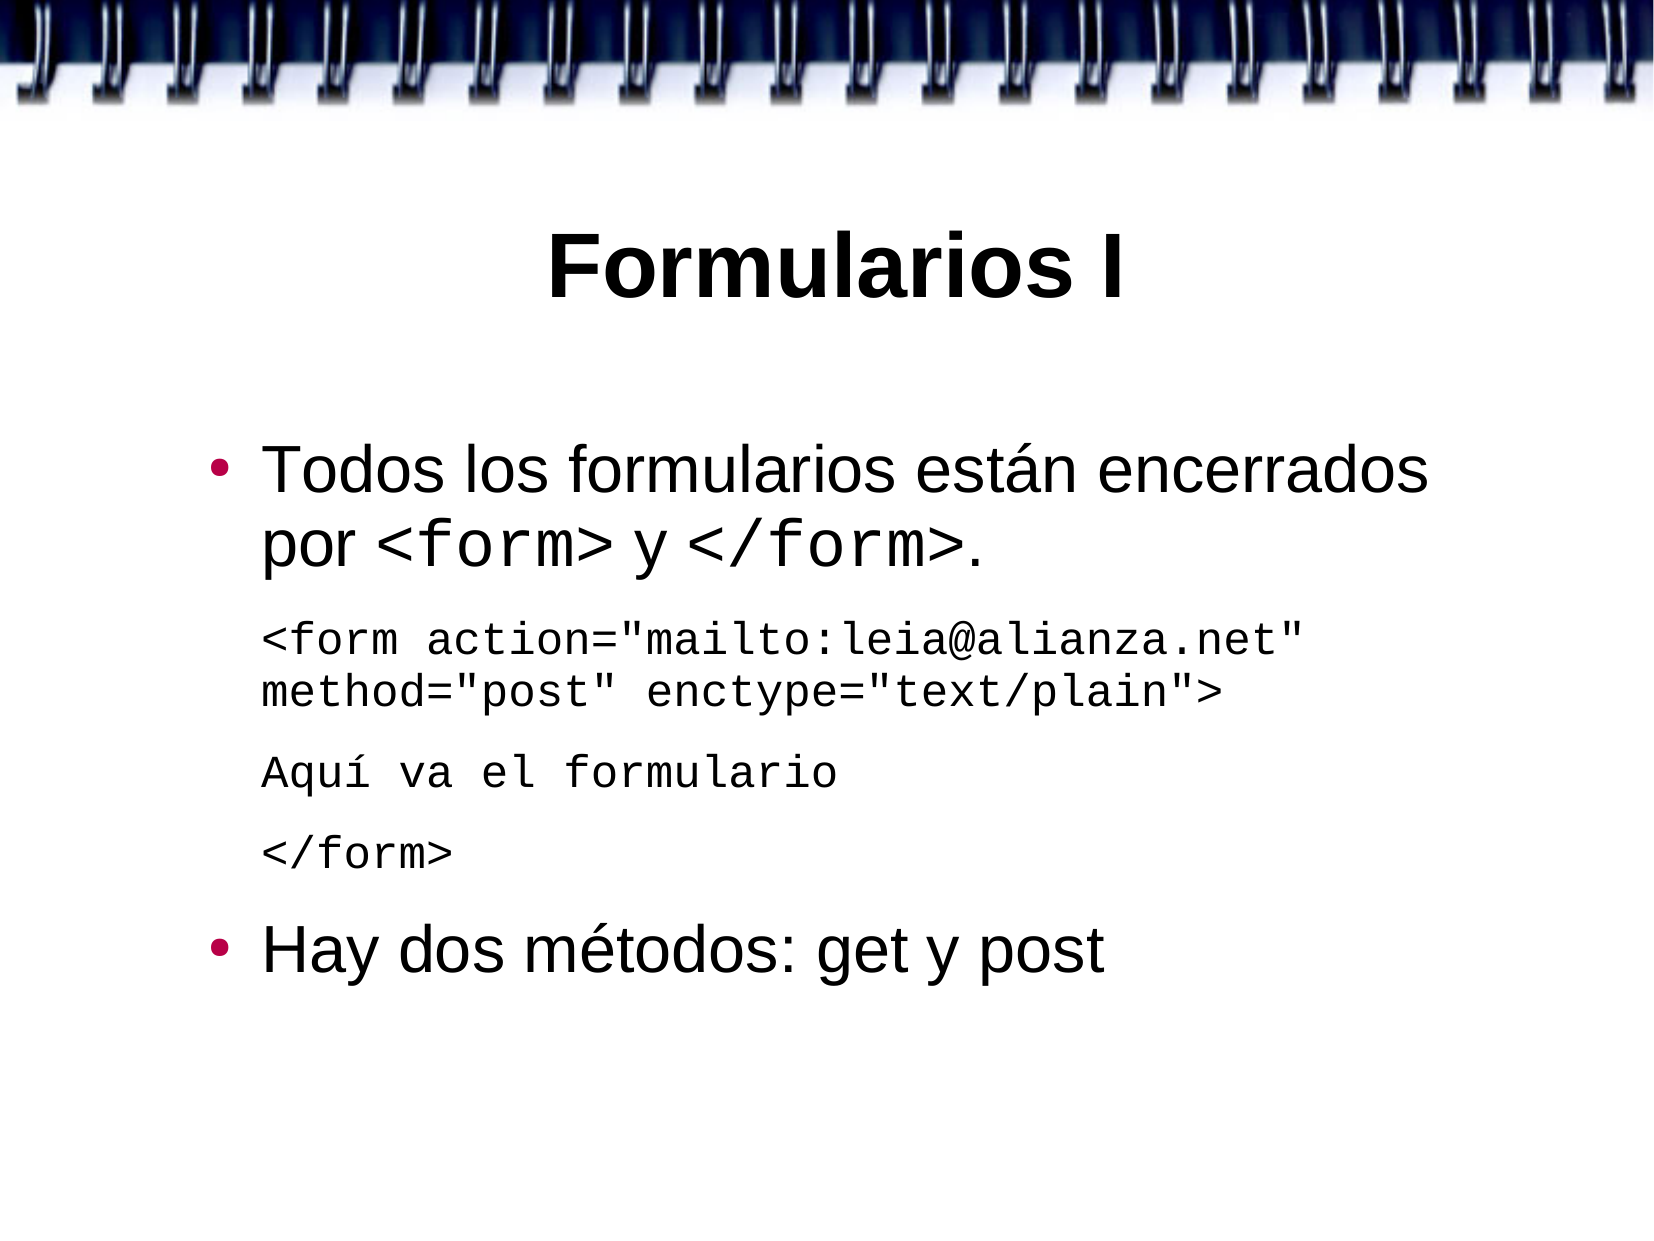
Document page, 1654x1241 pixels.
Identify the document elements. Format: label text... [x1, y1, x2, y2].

title Formularios I [139, 169, 1535, 362]
list Todos los formularios están encerrados por <form> y </form>. <form action="mailto:leia@alianza.net" method="post" enctype="text/plain"> Aquí va el formulario </form> Hay dos métodos: get y post [190, 431, 1472, 1067]
picture [0, 0, 1654, 121]
